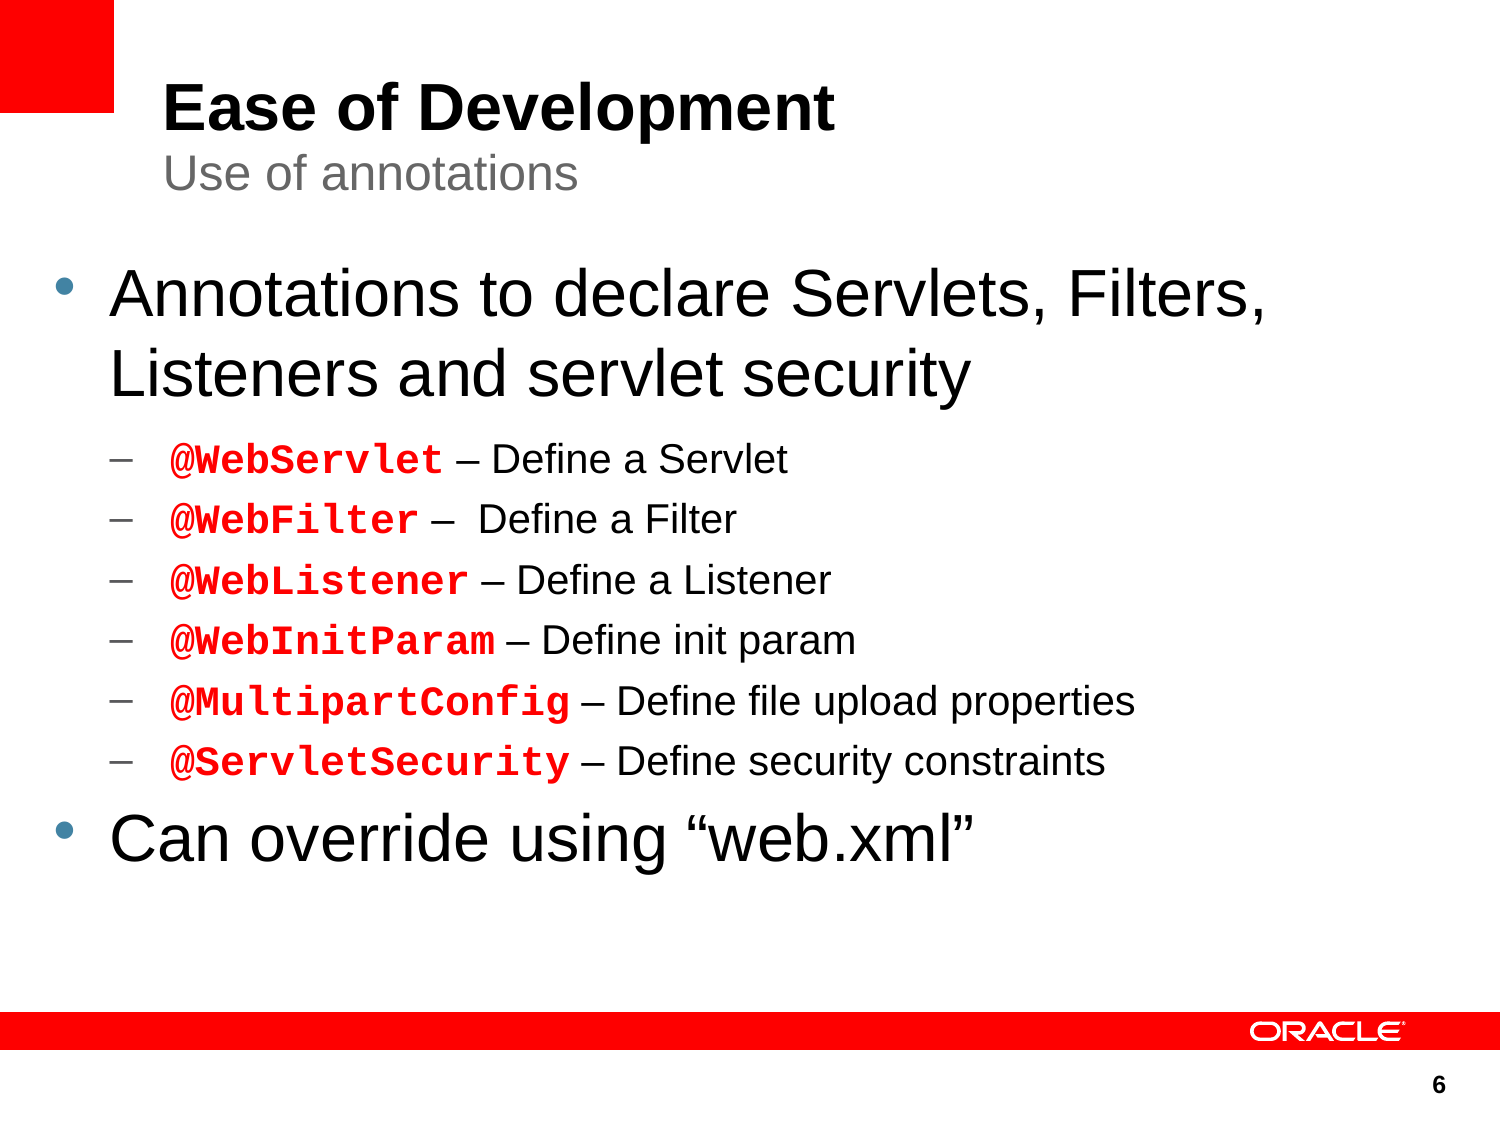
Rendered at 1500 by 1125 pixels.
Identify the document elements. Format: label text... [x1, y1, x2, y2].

list Annotations to declare Servlets, Filters, Listeners and servlet security @WebServlet – Define a Servlet @WebFilter – Define a Filter @WebListener – Define a Listener @WebInitParam – Define init param @MultipartConfig – Define file upload properties @ServletSecurity – Define security constraints Can override using “web.xml” [53, 249, 1450, 953]
title Ease of Development Use of annotations [147, 62, 1220, 209]
picture [0, 1012, 1500, 1050]
picture [0, 0, 114, 113]
